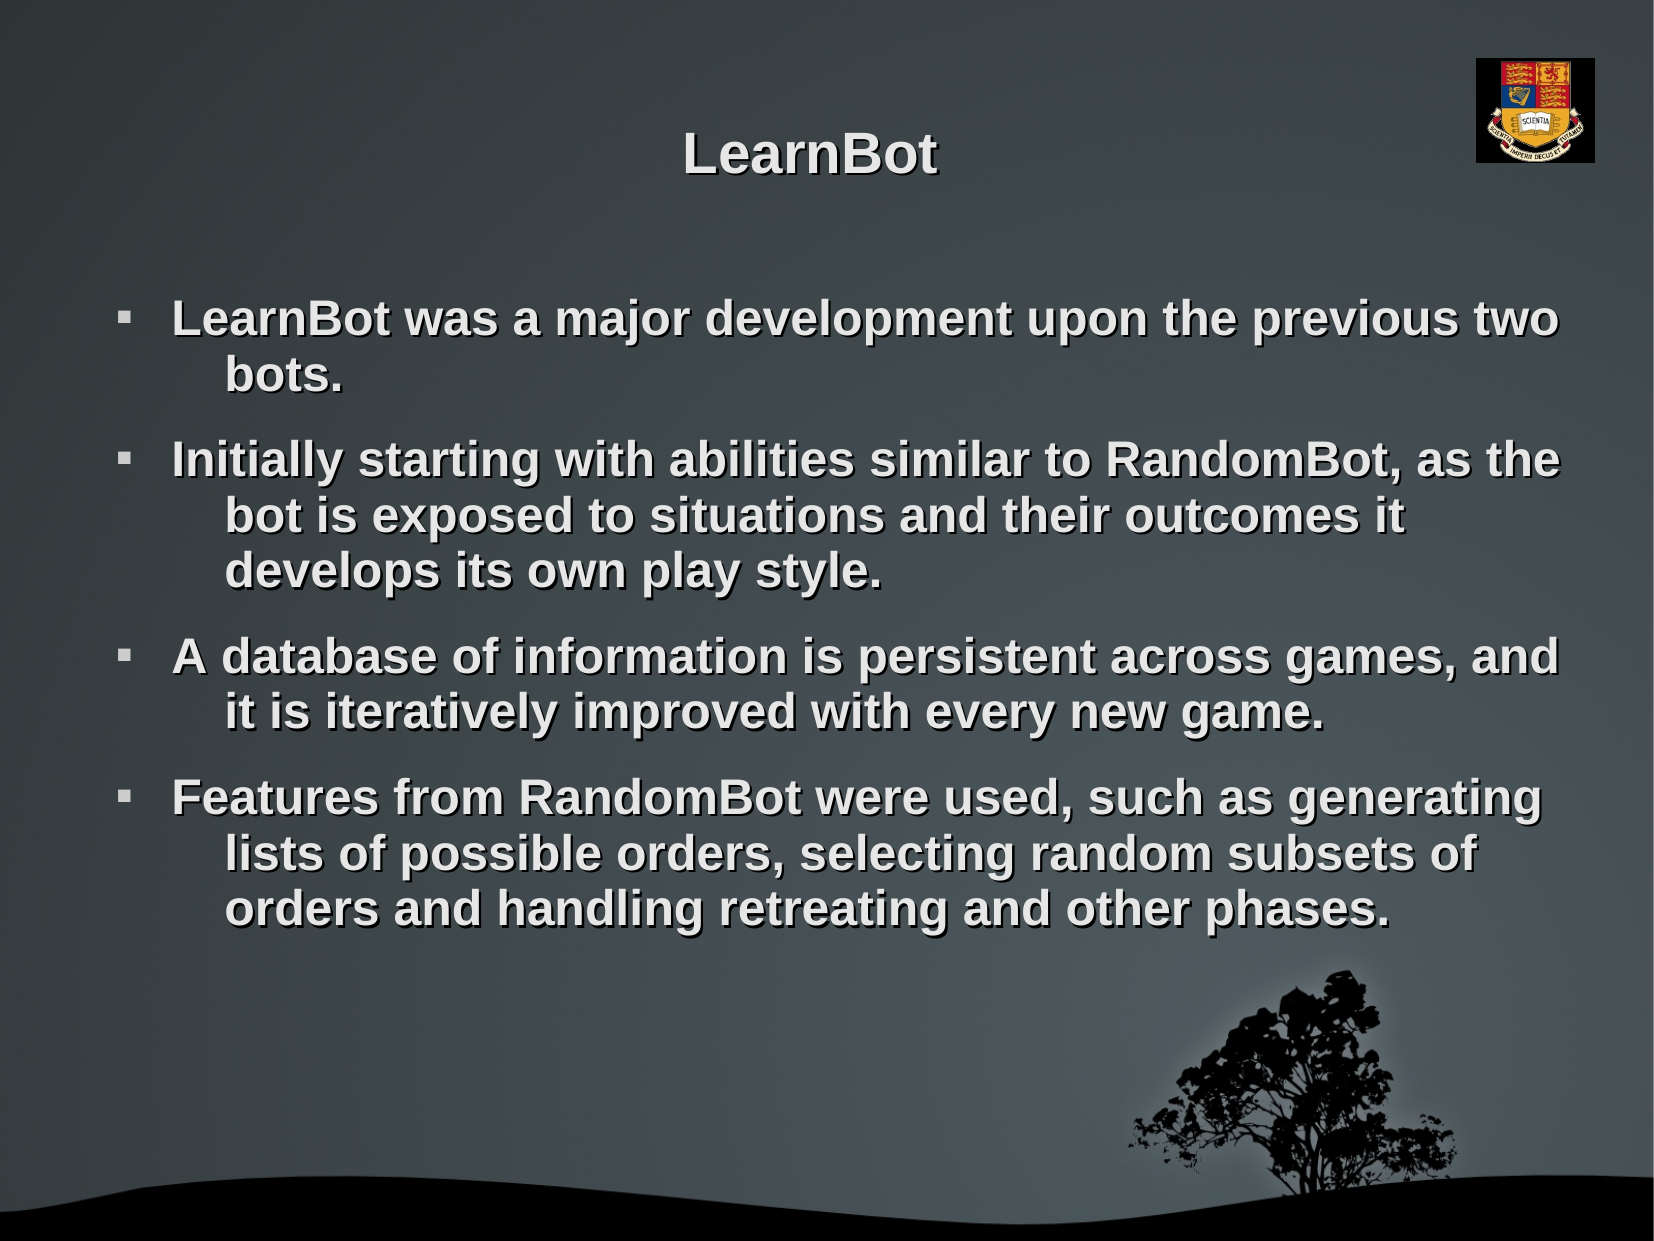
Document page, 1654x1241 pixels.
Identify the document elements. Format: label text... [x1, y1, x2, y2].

title LearnBot [82, 56, 1571, 250]
list LearnBot was a major development upon the previous two bots. Initially starting with abilities similar to RandomBot, as the bot is exposed to situations and their outcomes it develops its own play style. A database of information is persistent across games, and it is iteratively improved with every new game. Features from RandomBot were used, such as generating lists of possible orders, selecting random subsets of orders and handling retreating and other phases. [82, 290, 1571, 1094]
picture [0, 0, 1654, 1241]
